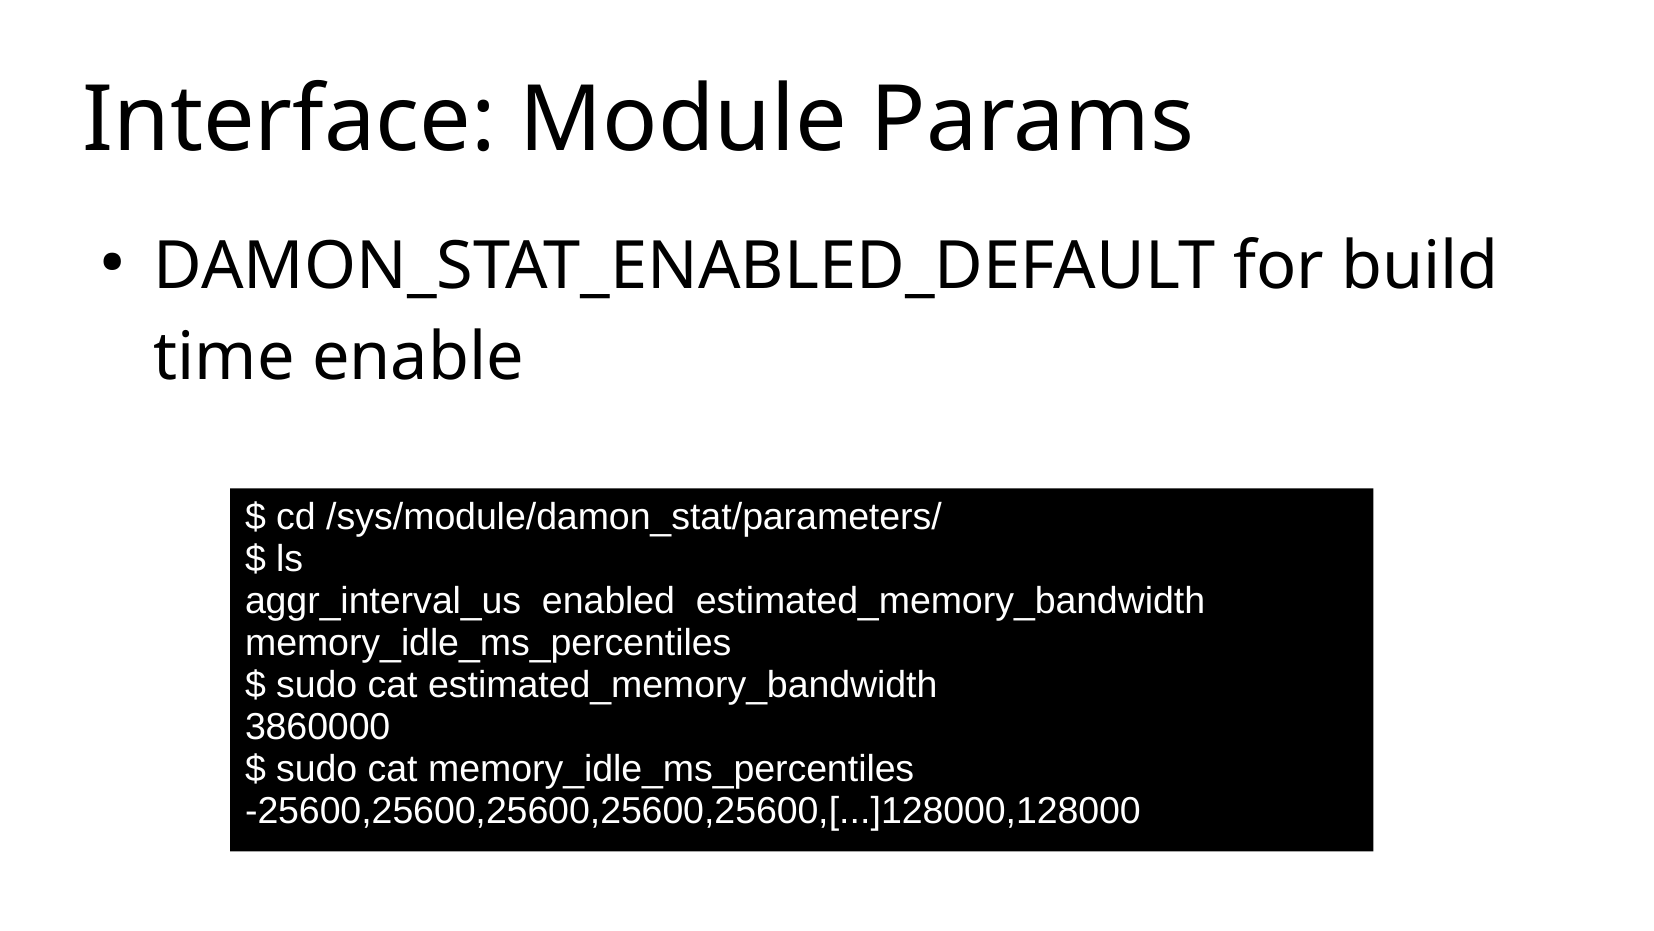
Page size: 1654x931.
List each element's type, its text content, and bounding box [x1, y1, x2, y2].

title Interface: Module Params [82, 37, 1571, 193]
text_box $ cd /sys/module/damon_stat/parameters/ $ ls aggr_interval_us enabled estimated_memory_bandwidth memory_idle_ms_percentiles $ sudo cat estimated_memory_bandwidth 3860000 $ sudo cat memory_idle_ms_percentiles -25600,25600,25600,25600,25600,[...]128000,128000 [230, 488, 1374, 852]
list DAMON_STAT_ENABLED_DEFAULT for build time enable [82, 217, 1571, 758]
